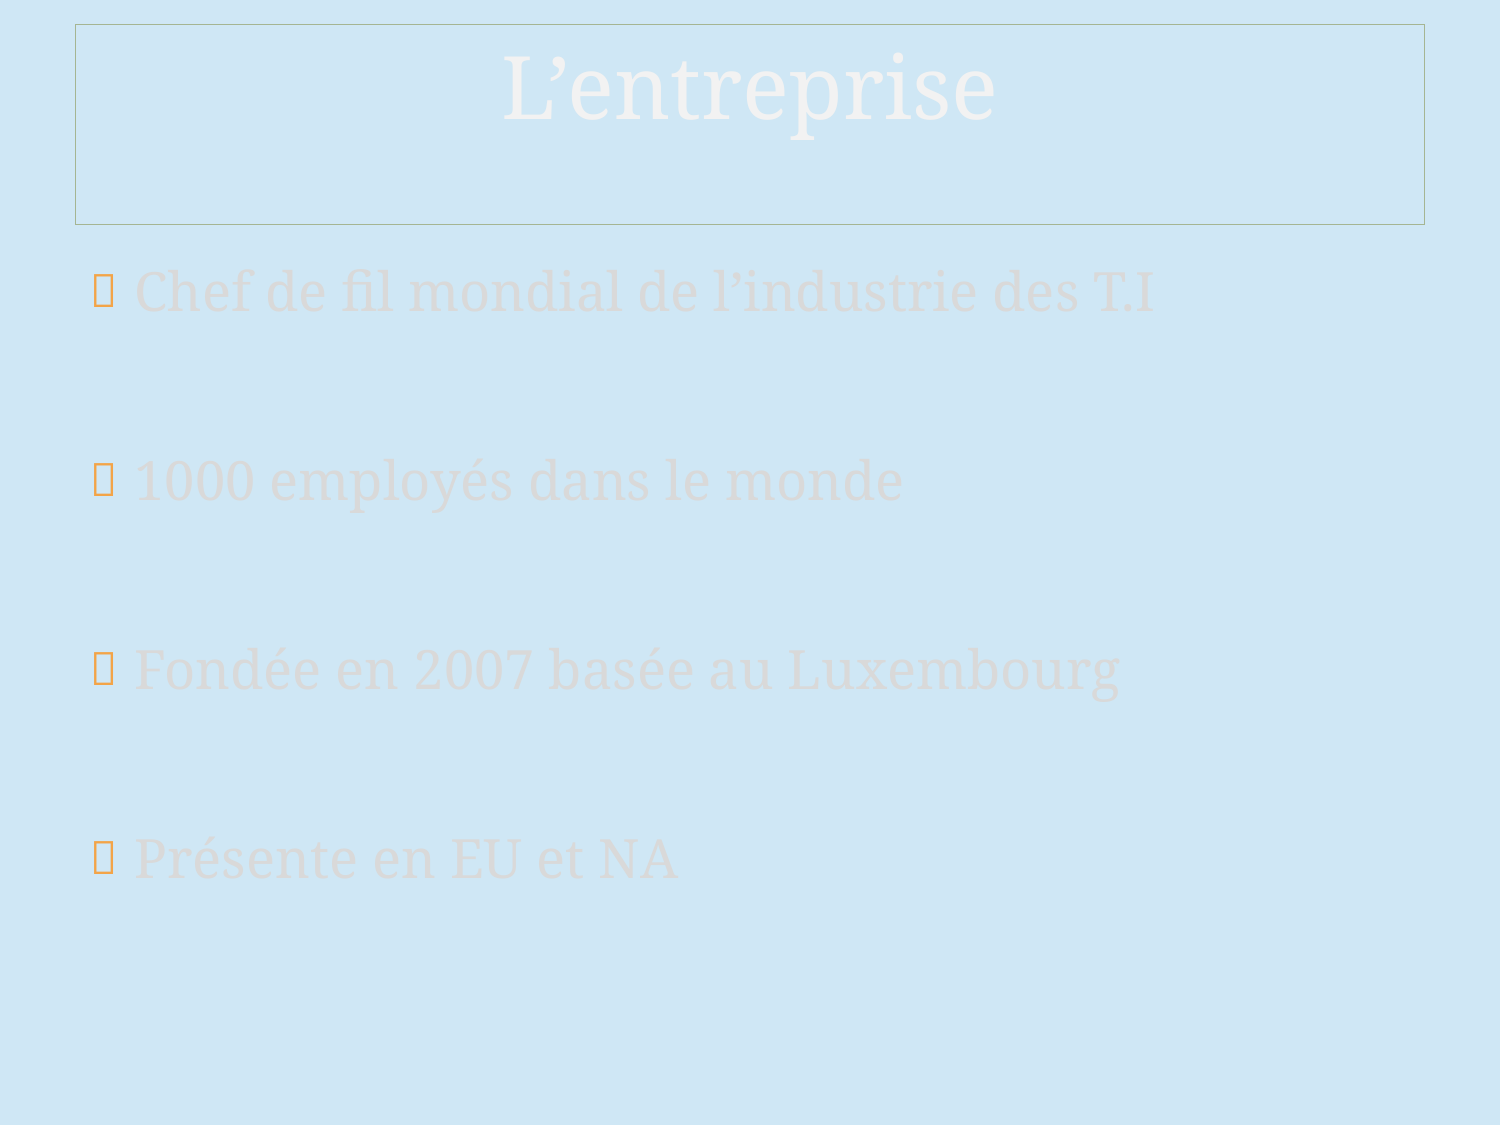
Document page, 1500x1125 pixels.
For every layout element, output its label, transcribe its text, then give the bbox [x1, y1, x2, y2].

list Chef de fil mondial de l’industrie des T.I 1000 employés dans le monde Fondée en 2007 basée au Luxembourg Présente en EU et NA [75, 249, 1425, 1000]
title L’entreprise [75, 24, 1425, 225]
